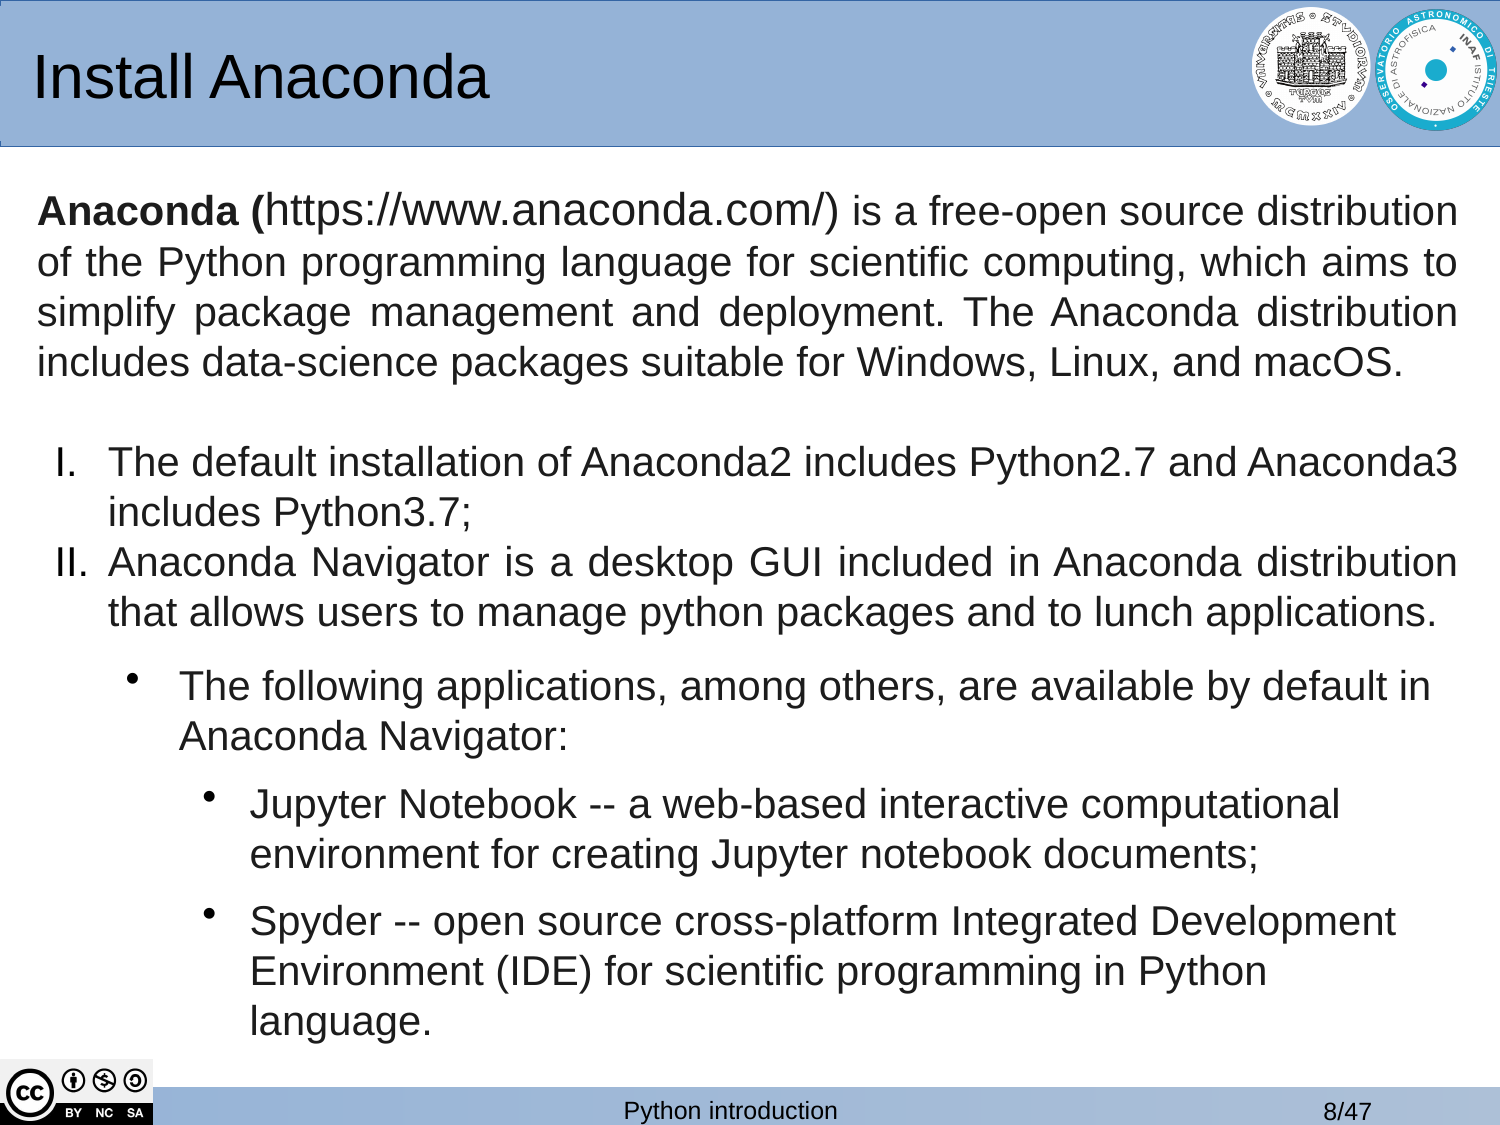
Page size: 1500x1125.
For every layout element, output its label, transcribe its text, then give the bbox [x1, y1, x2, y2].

list Anaconda (https://www.anaconda.com/) is a free-open source distribution of the Python programming language for scientific computing, which aims to simplify package management and deployment. The Anaconda distribution includes data-science packages suitable for Windows, Linux, and macOS. The default installation of Anaconda2 includes Python2.7 and Anaconda3 includes Python3.7; Anaconda Navigator is a desktop GUI included in Anaconda distribution that allows users to manage python packages and to lunch applications. The following applications, among others, are available by default in Anaconda Navigator: Jupyter Notebook -- a web-based interactive computational environment for creating Jupyter notebook documents; Spyder -- open source cross-platform Integrated Development Environment (IDE) for scientific programming in Python language. [22, 172, 1474, 1072]
picture [0, 1059, 153, 1125]
text_box Install Anaconda [0, 5, 1243, 141]
picture [1252, 0, 1500, 156]
